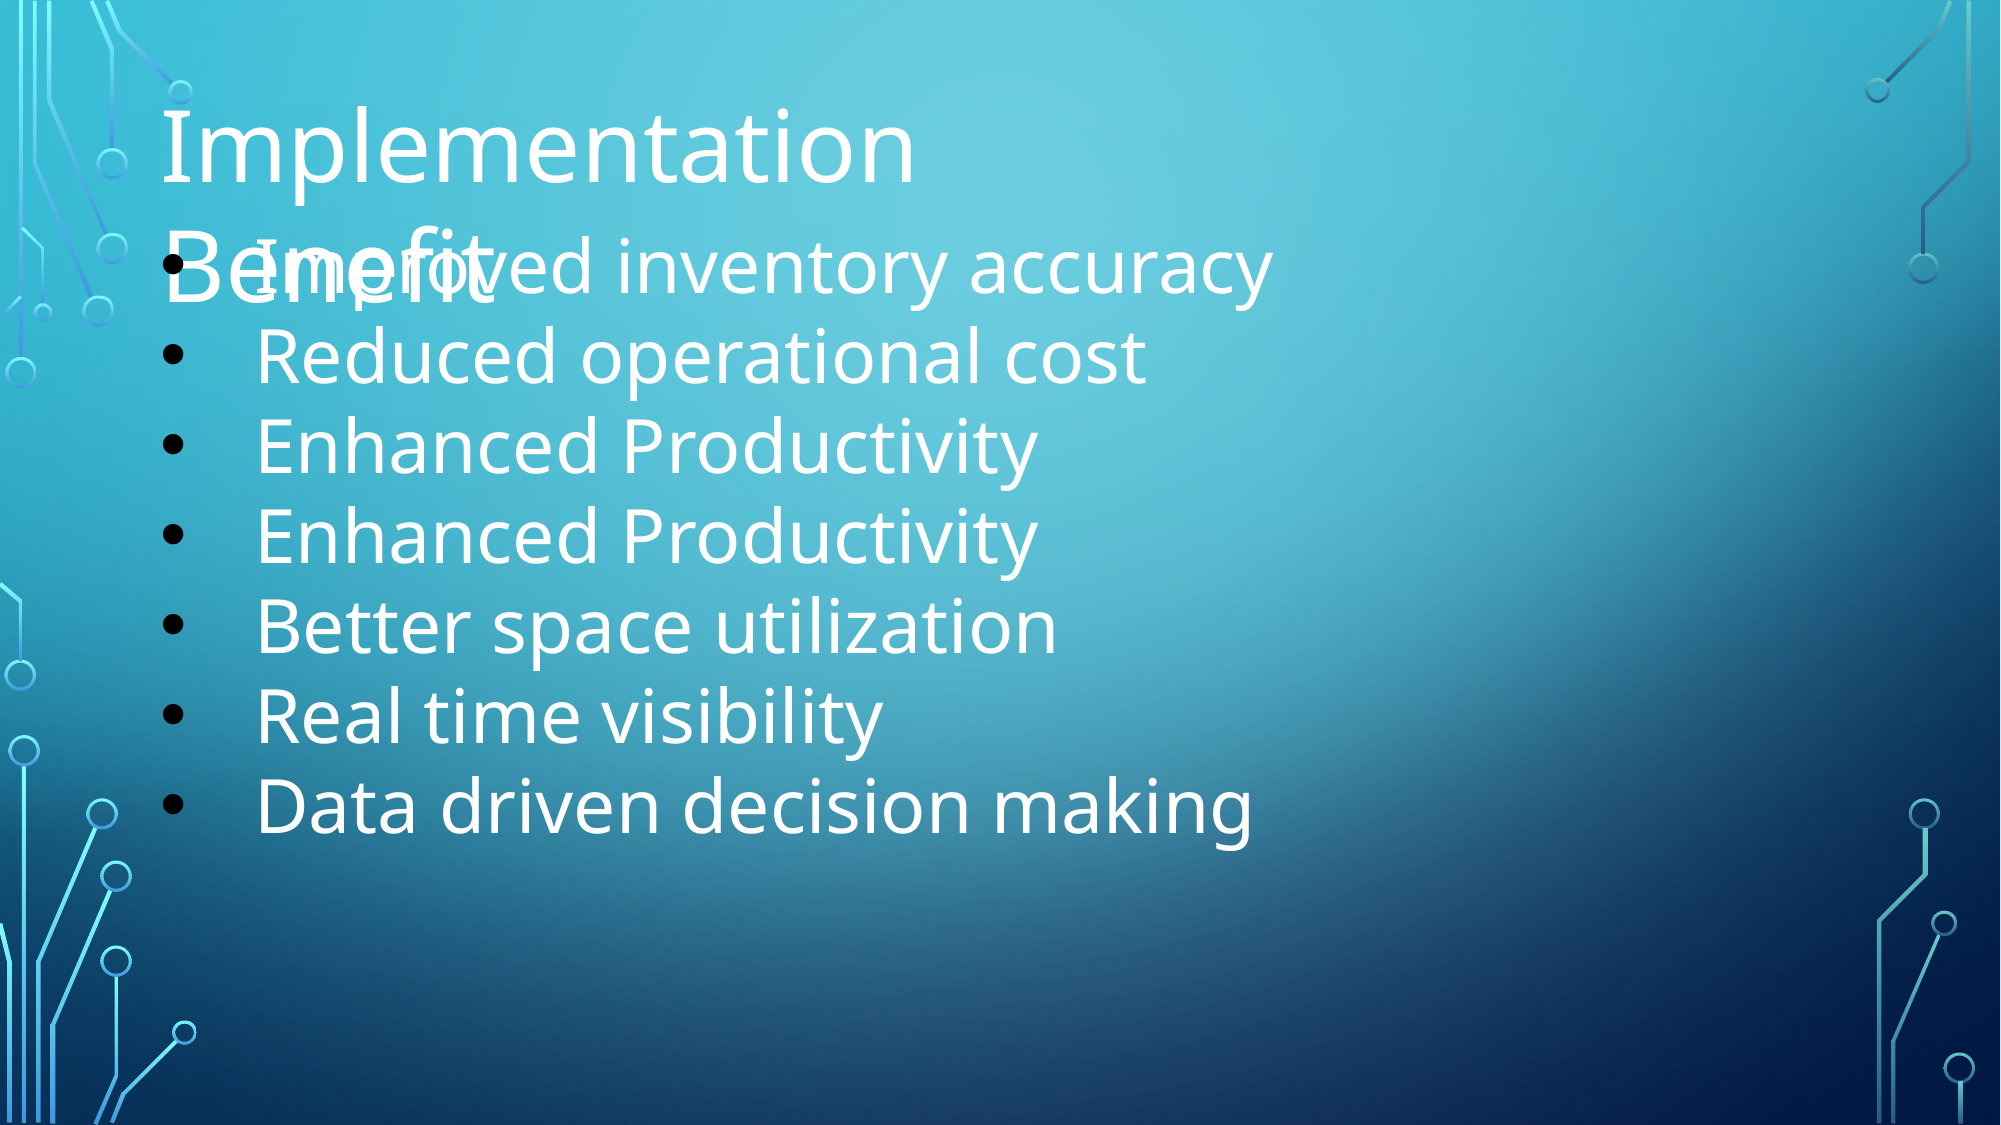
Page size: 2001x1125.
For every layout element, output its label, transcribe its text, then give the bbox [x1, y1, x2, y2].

text_box Improved inventory accuracy Reduced operational cost Enhanced Productivity Enhanced Productivity Better space utilization Real time visibility Data driven decision making [145, 211, 1976, 863]
text_box Implementation Benefit [145, 74, 1147, 211]
